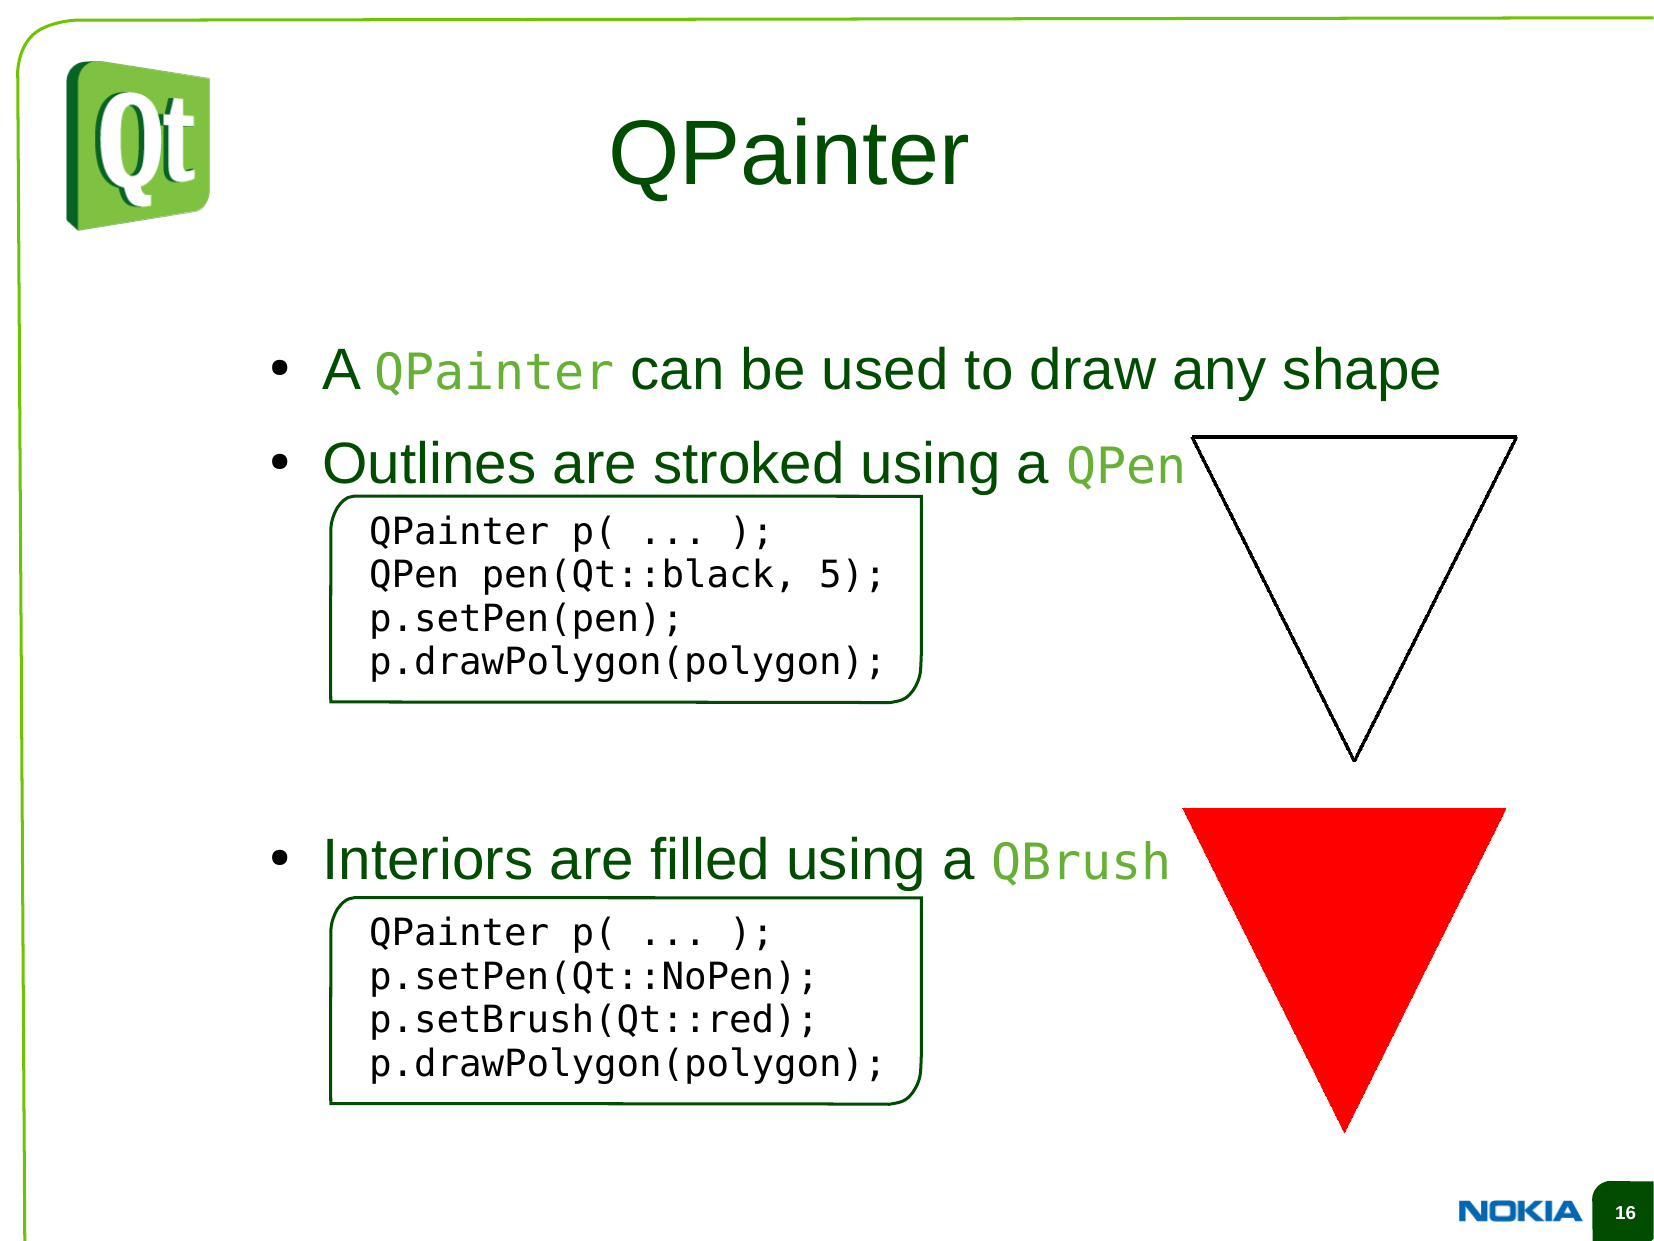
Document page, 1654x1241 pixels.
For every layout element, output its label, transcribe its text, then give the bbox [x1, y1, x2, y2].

text_box QPainter p( ... ); p.setPen(Qt::NoPen); p.setBrush(Qt::red); p.drawPolygon(polygon); [354, 903, 902, 1093]
picture [1459, 1200, 1583, 1222]
list A QPainter can be used to draw any shape Outlines are stroked using a QPen Interiors are filled using a QBrush [251, 336, 1571, 1156]
title QPainter [251, 49, 1327, 257]
picture [1182, 808, 1506, 1133]
text_box QPainter p( ... ); QPen pen(Qt::black, 5); p.setPen(pen); p.drawPolygon(polygon); [354, 501, 902, 691]
picture [66, 61, 210, 231]
picture [1190, 435, 1518, 762]
